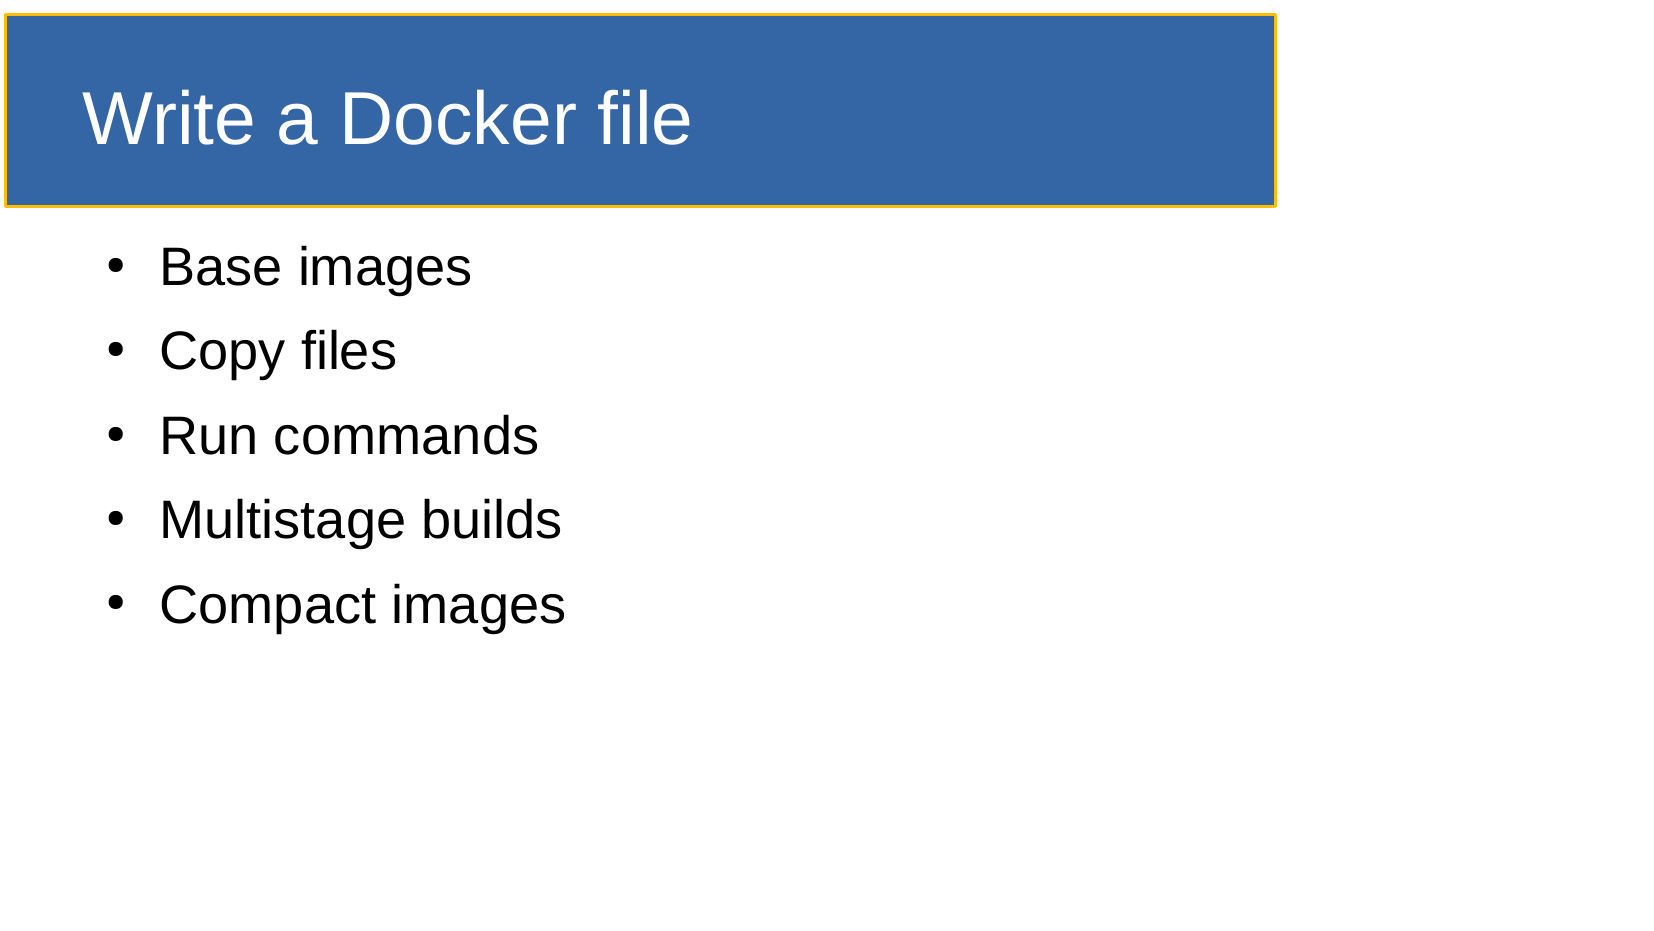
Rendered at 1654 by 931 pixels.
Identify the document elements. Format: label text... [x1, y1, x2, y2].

list Base images Copy files Run commands Multistage builds Compact images [88, 236, 1565, 798]
title Write a Docker file [82, 44, 1235, 192]
